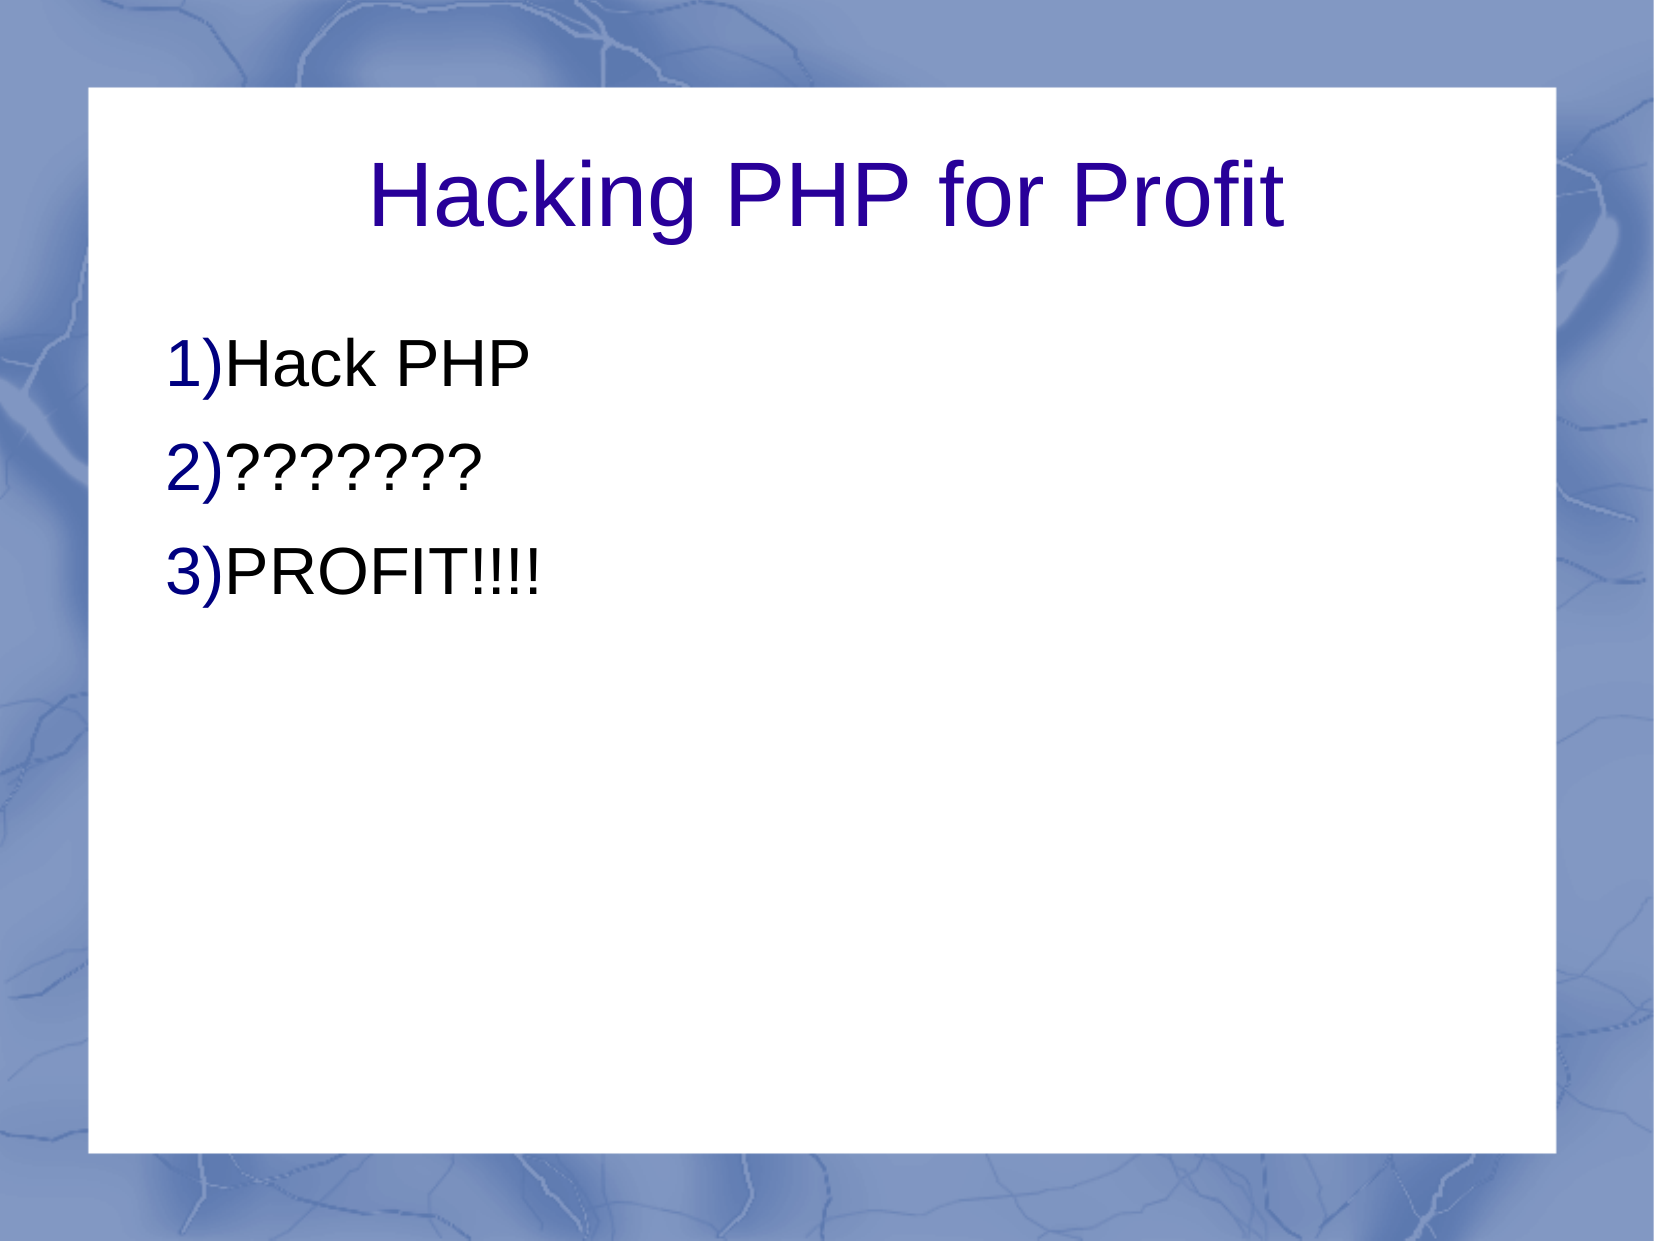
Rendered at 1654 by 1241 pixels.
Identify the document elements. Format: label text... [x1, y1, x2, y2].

title Hacking PHP for Profit [118, 90, 1536, 298]
list Hack PHP ??????? PROFIT!!!! [147, 325, 1506, 1010]
picture [0, 0, 1654, 1241]
